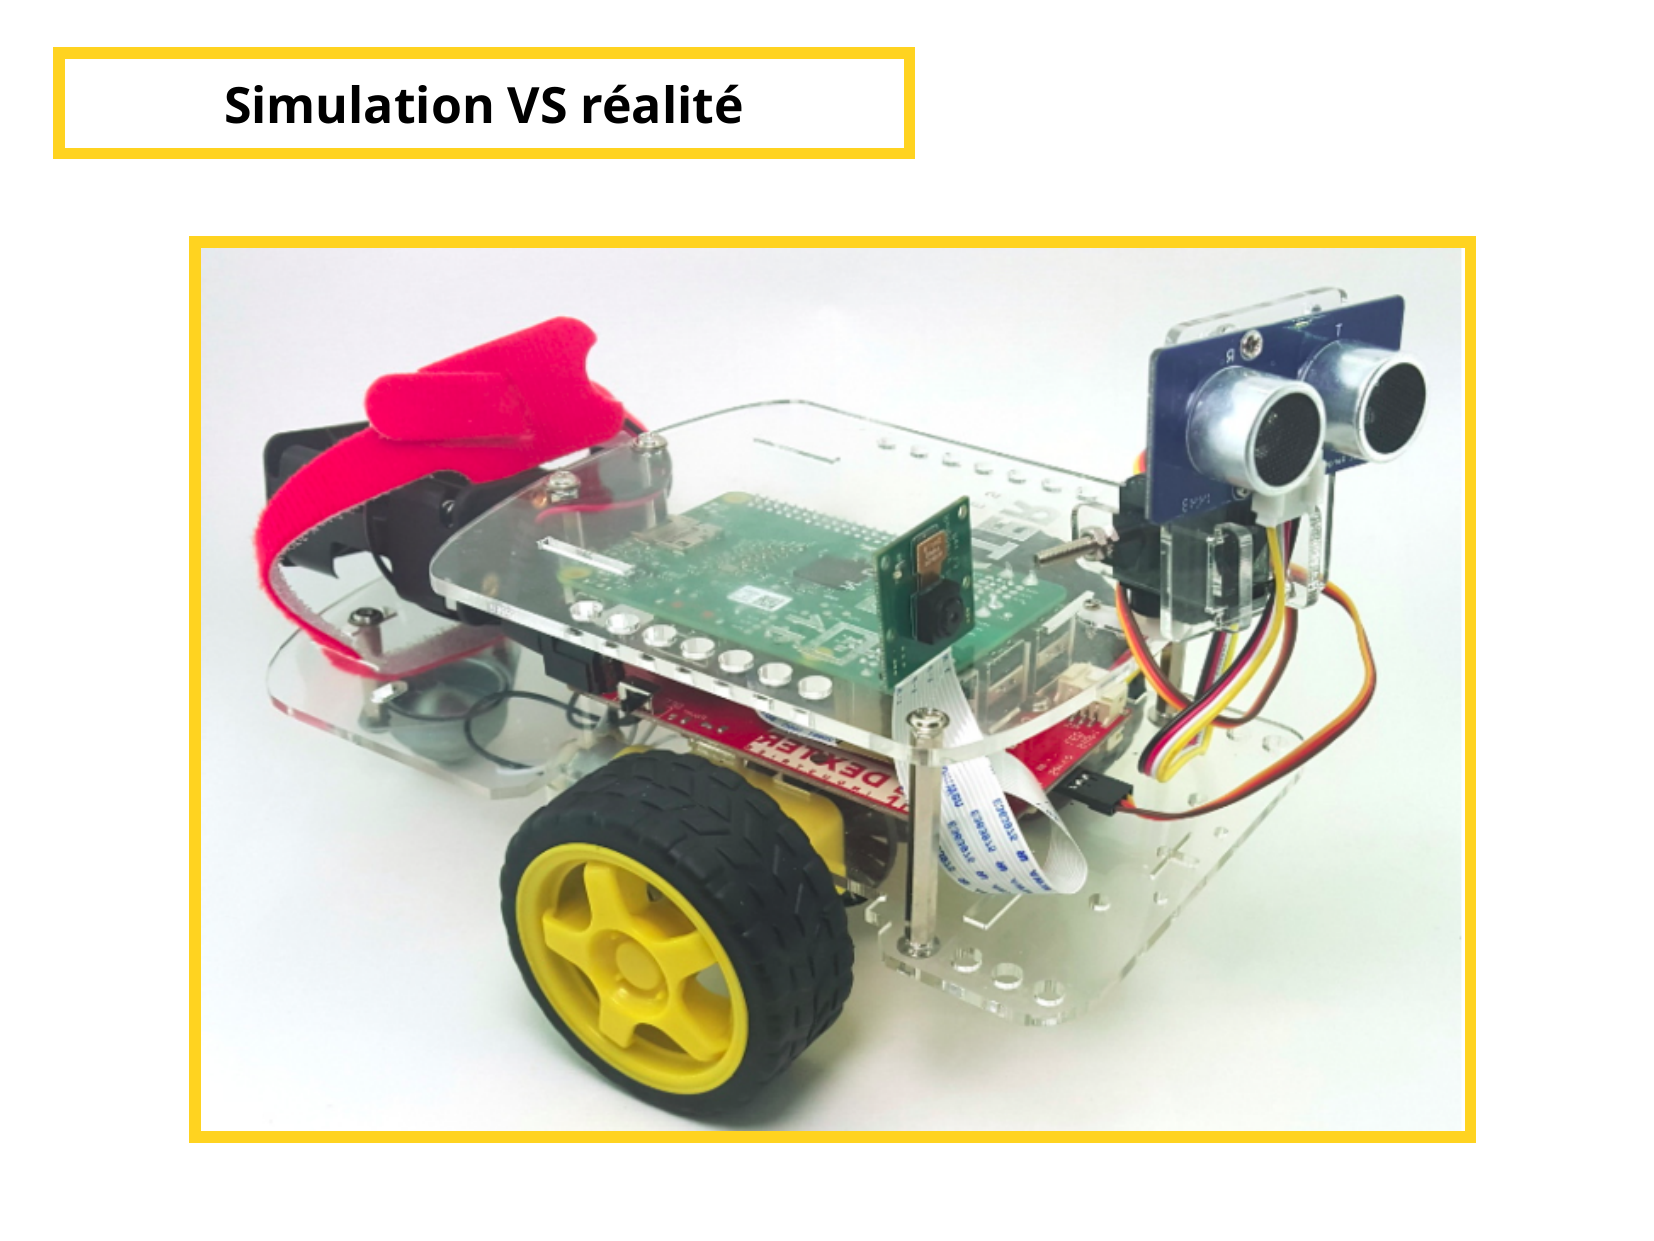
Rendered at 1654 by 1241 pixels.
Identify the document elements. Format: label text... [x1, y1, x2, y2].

picture [200, 248, 1465, 1132]
title Simulation VS réalité [59, 53, 910, 154]
